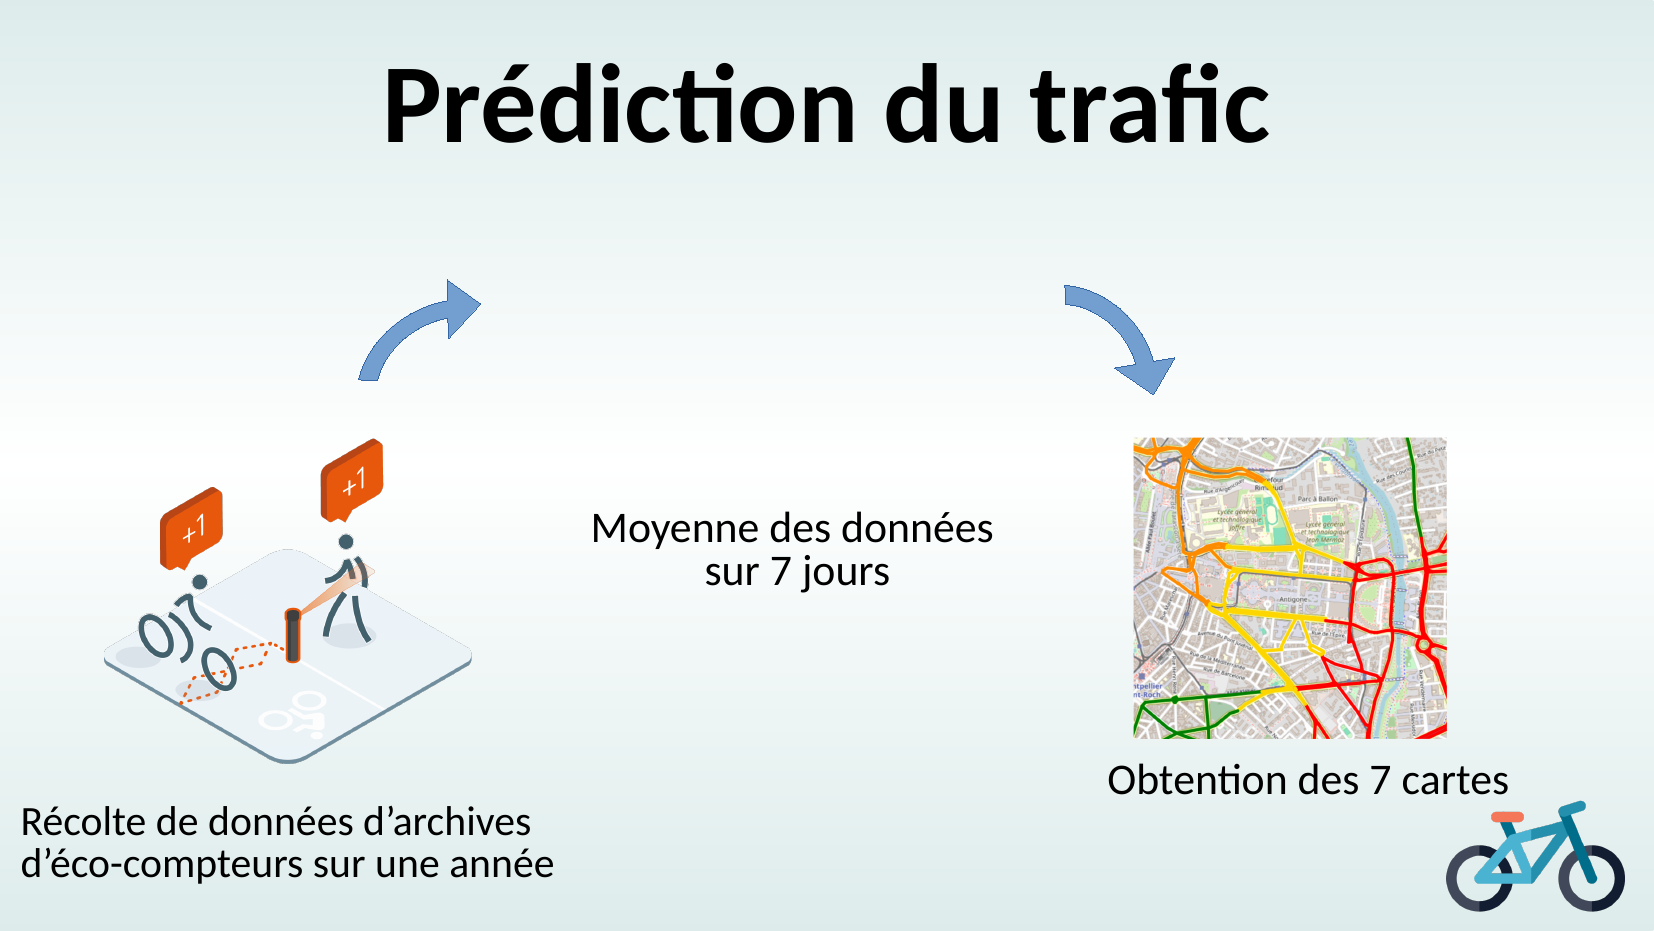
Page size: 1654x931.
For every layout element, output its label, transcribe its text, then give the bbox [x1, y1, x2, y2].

title Prédiction du trafic [82, 37, 1571, 193]
picture [73, 383, 502, 812]
text_box [1064, 285, 1175, 395]
text_box Obtention des 7 cartes [1092, 753, 1536, 857]
text_box Moyenne des données sur 7 jours [531, 501, 1063, 664]
text_box [358, 279, 481, 381]
text_box Récolte de données d’archives d’éco-compteurs sur une année [0, 797, 621, 931]
picture [1446, 767, 1625, 931]
picture [1133, 438, 1447, 739]
